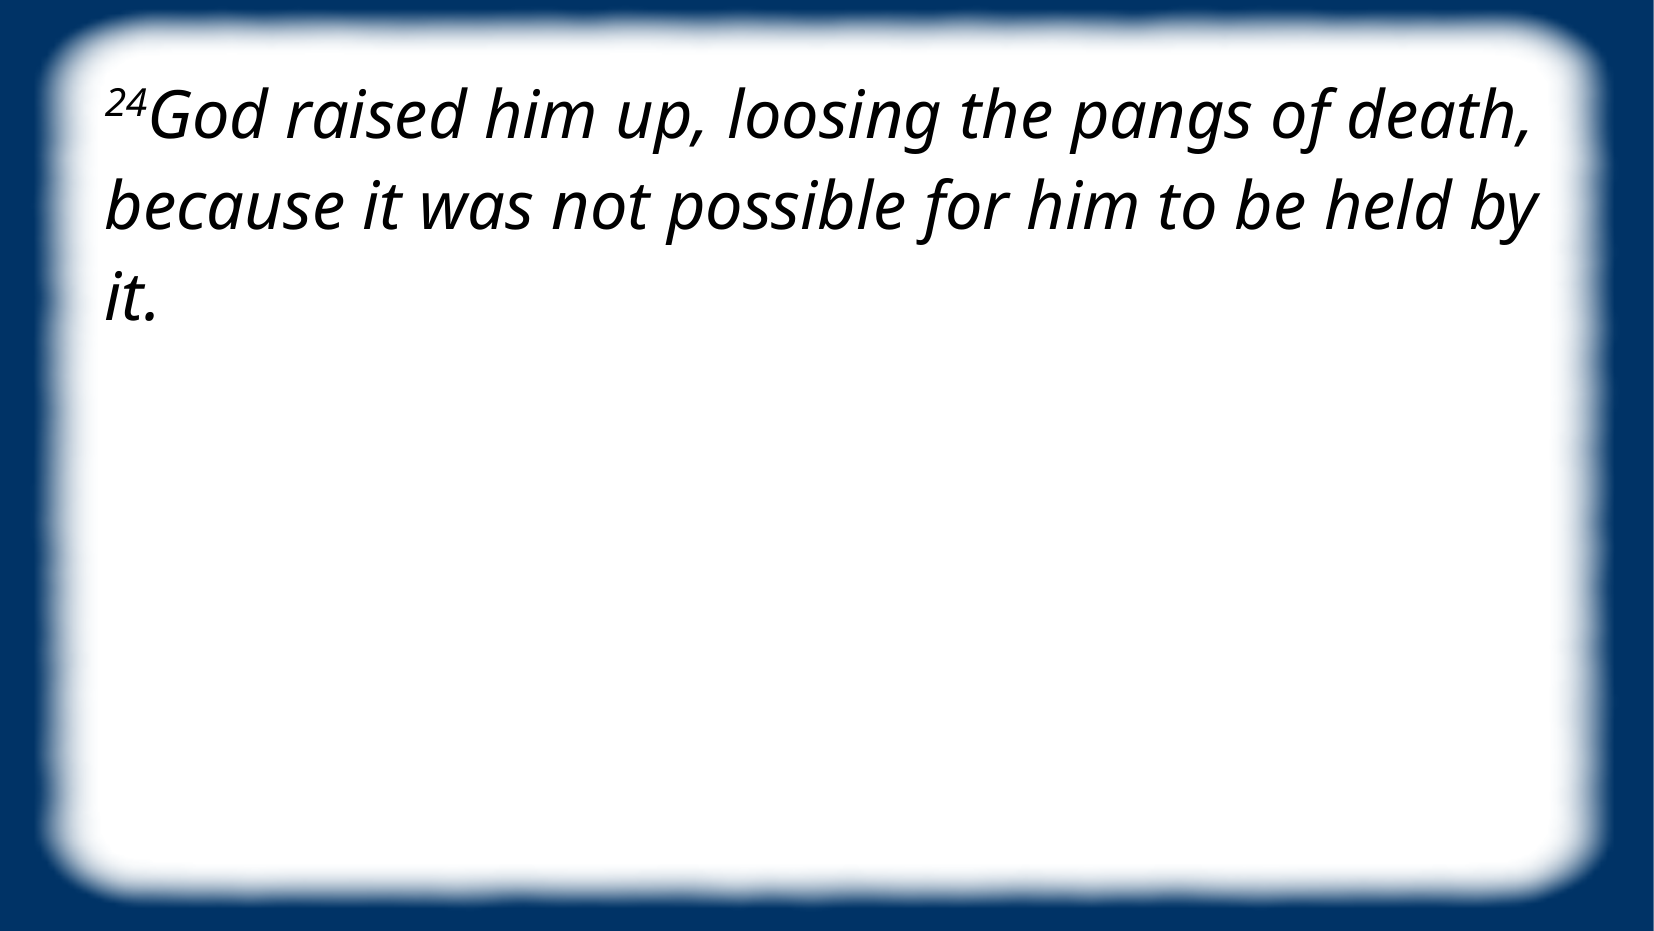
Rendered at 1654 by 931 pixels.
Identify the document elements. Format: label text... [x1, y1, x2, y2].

text_box 24God raised him up, loosing the pangs of death, because it was not possible for him to be held by it. [90, 60, 1561, 361]
picture [0, 0, 1654, 931]
